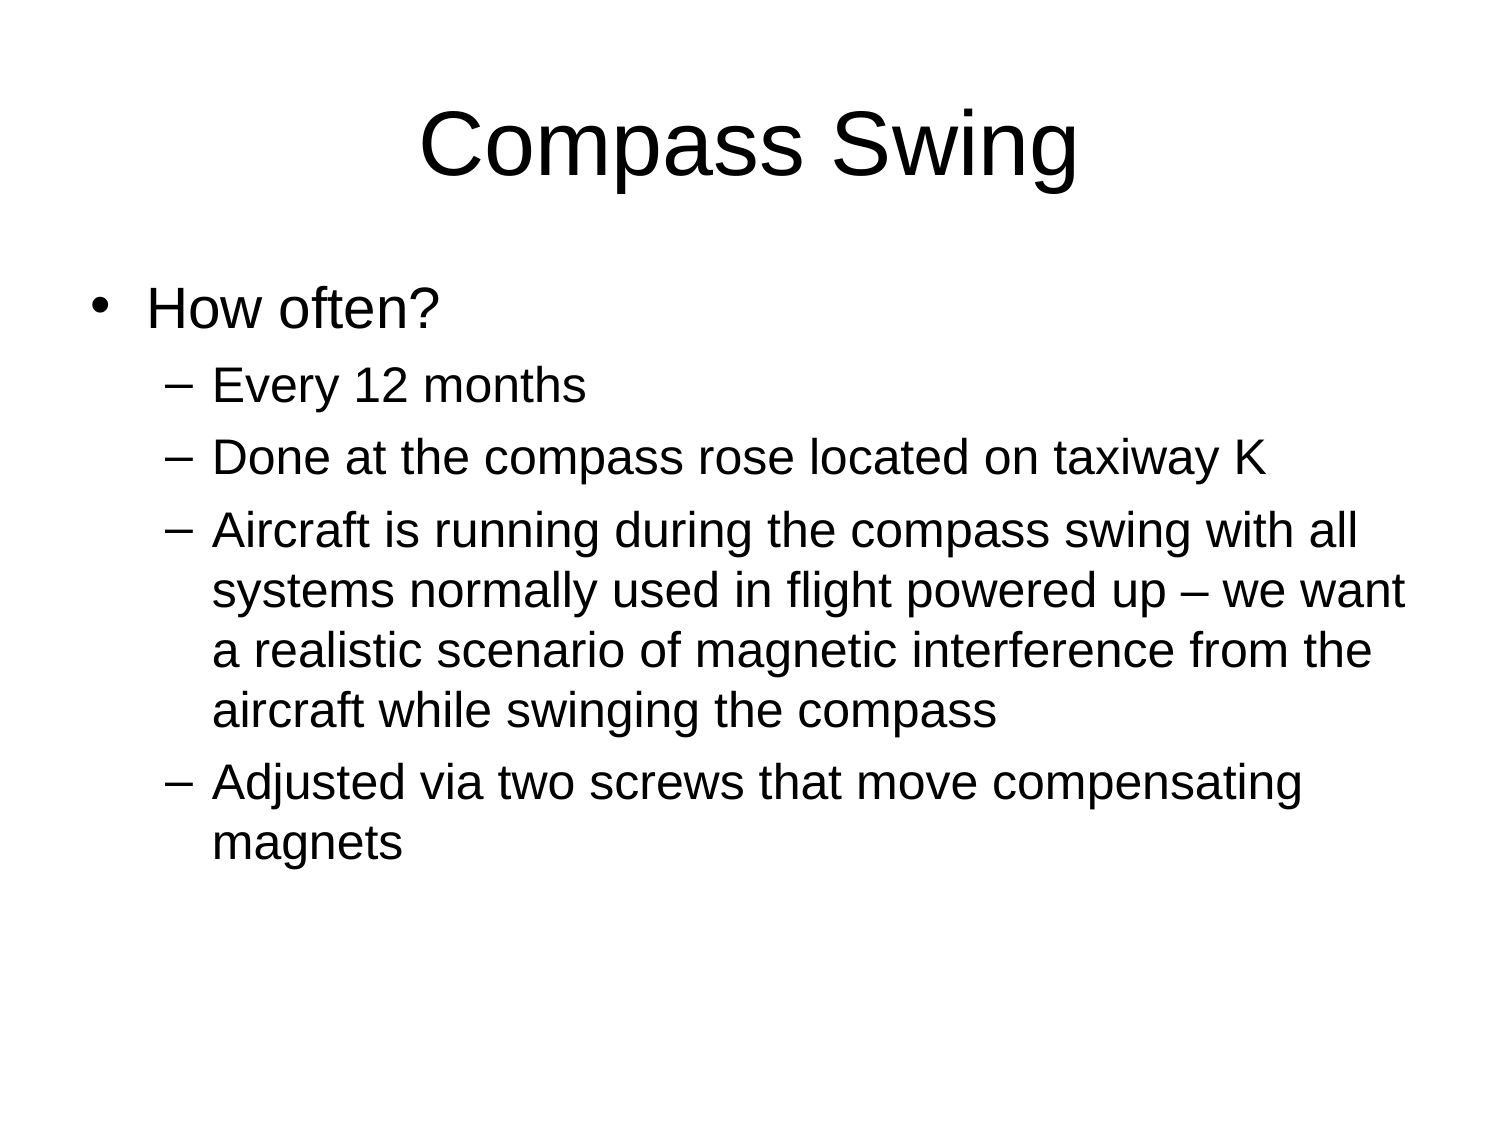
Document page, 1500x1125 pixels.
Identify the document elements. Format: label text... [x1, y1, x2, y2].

list How often? Every 12 months Done at the compass rose located on taxiway K Aircraft is running during the compass swing with all systems normally used in flight powered up – we want a realistic scenario of magnetic interference from the aircraft while swinging the compass Adjusted via two screws that move compensating magnets [75, 262, 1426, 1006]
title Compass Swing [75, 45, 1426, 233]
